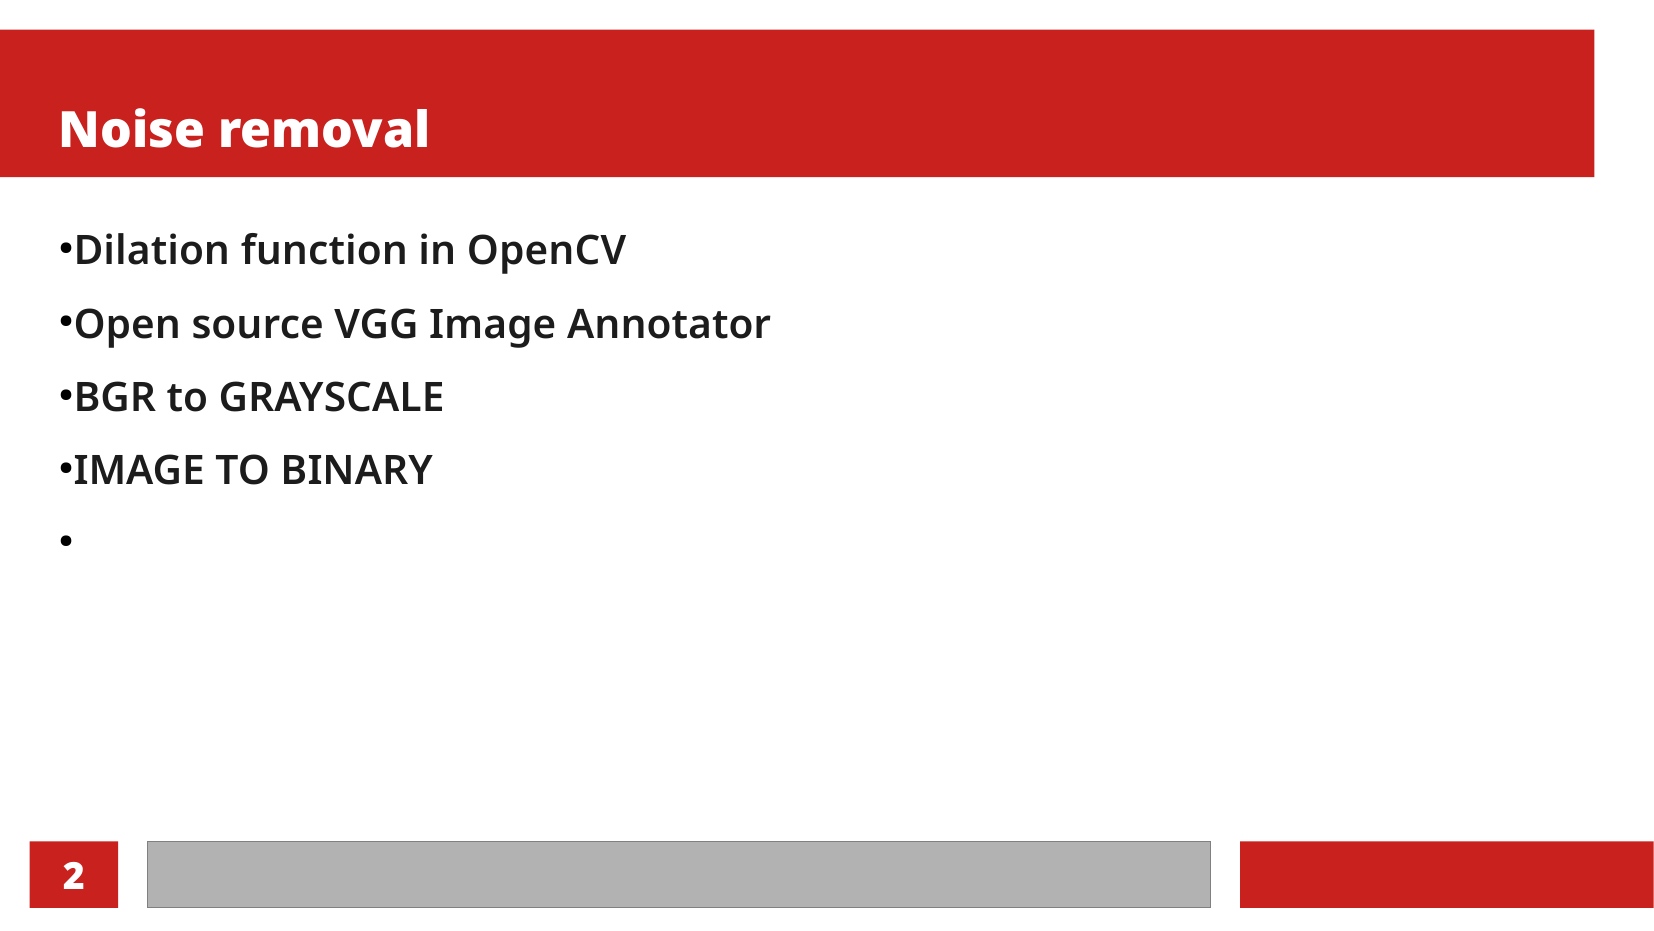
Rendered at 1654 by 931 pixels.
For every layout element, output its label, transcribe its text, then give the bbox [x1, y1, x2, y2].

title Noise removal [59, 44, 1595, 163]
list Dilation function in OpenCV Open source VGG Image Annotator BGR to GRAYSCALE IMAGE TO BINARY [59, 221, 1565, 798]
